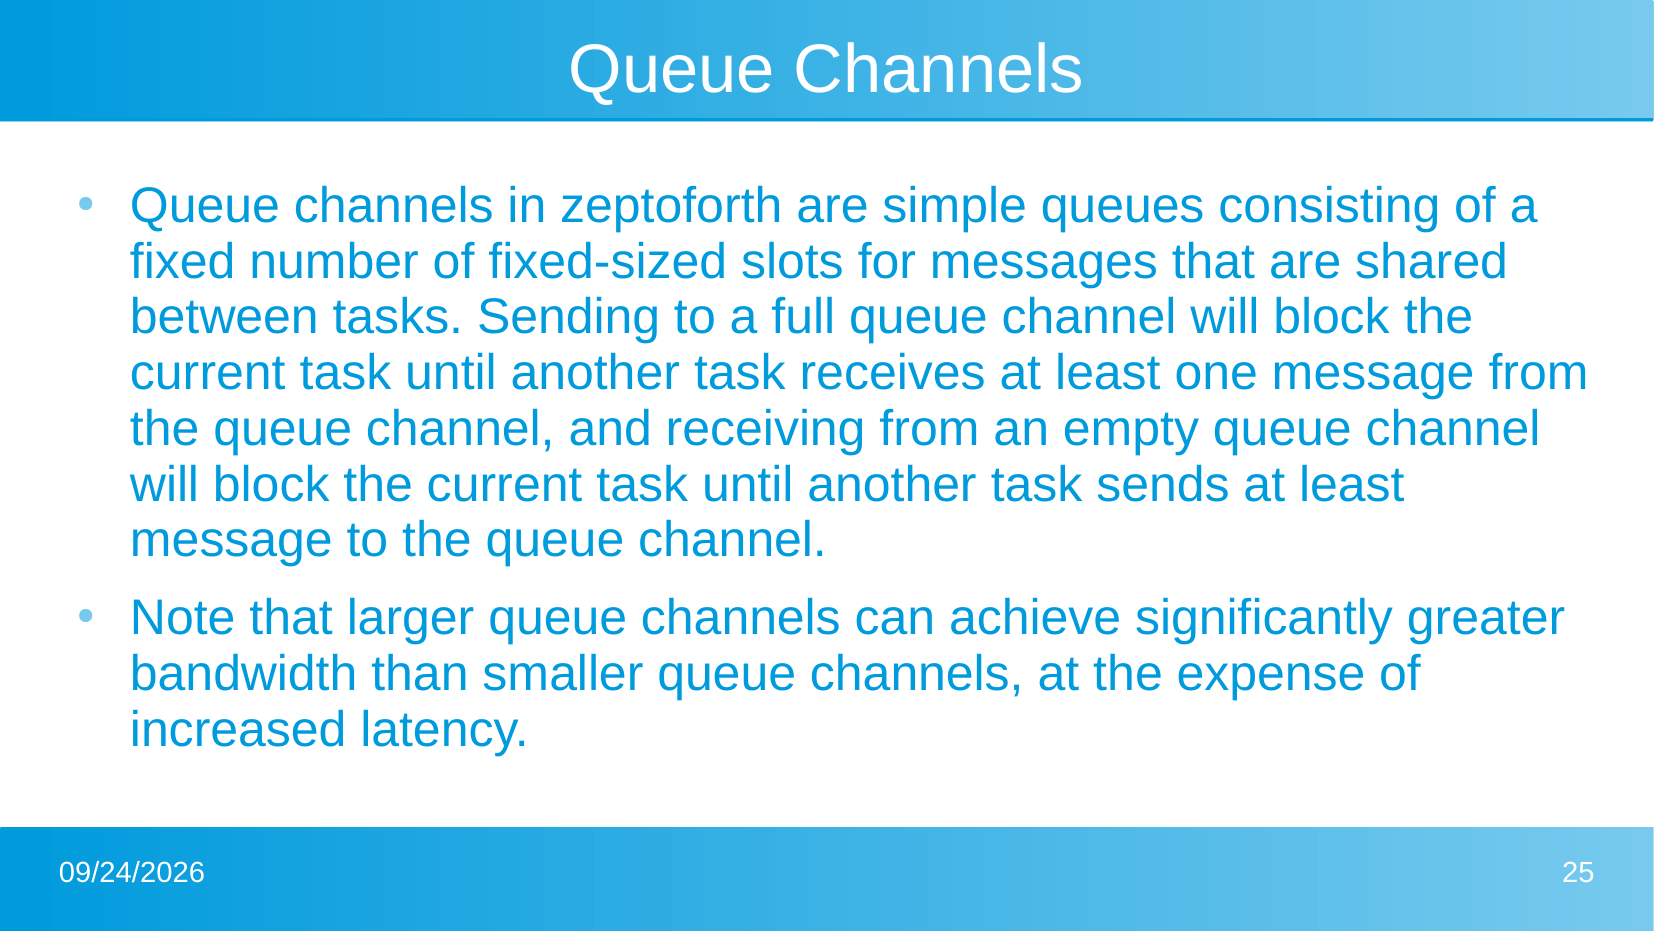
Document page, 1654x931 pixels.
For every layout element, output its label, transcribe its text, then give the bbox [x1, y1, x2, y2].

title Queue Channels [59, 29, 1595, 108]
list Queue channels in zeptoforth are simple queues consisting of a fixed number of fixed-sized slots for messages that are shared between tasks. Sending to a full queue channel will block the current task until another task receives at least one message from the queue channel, and receiving from an empty queue channel will block the current task until another task sends at least message to the queue channel. Note that larger queue channels can achieve significantly greater bandwidth than smaller queue channels, at the expense of increased latency. [59, 177, 1595, 768]
